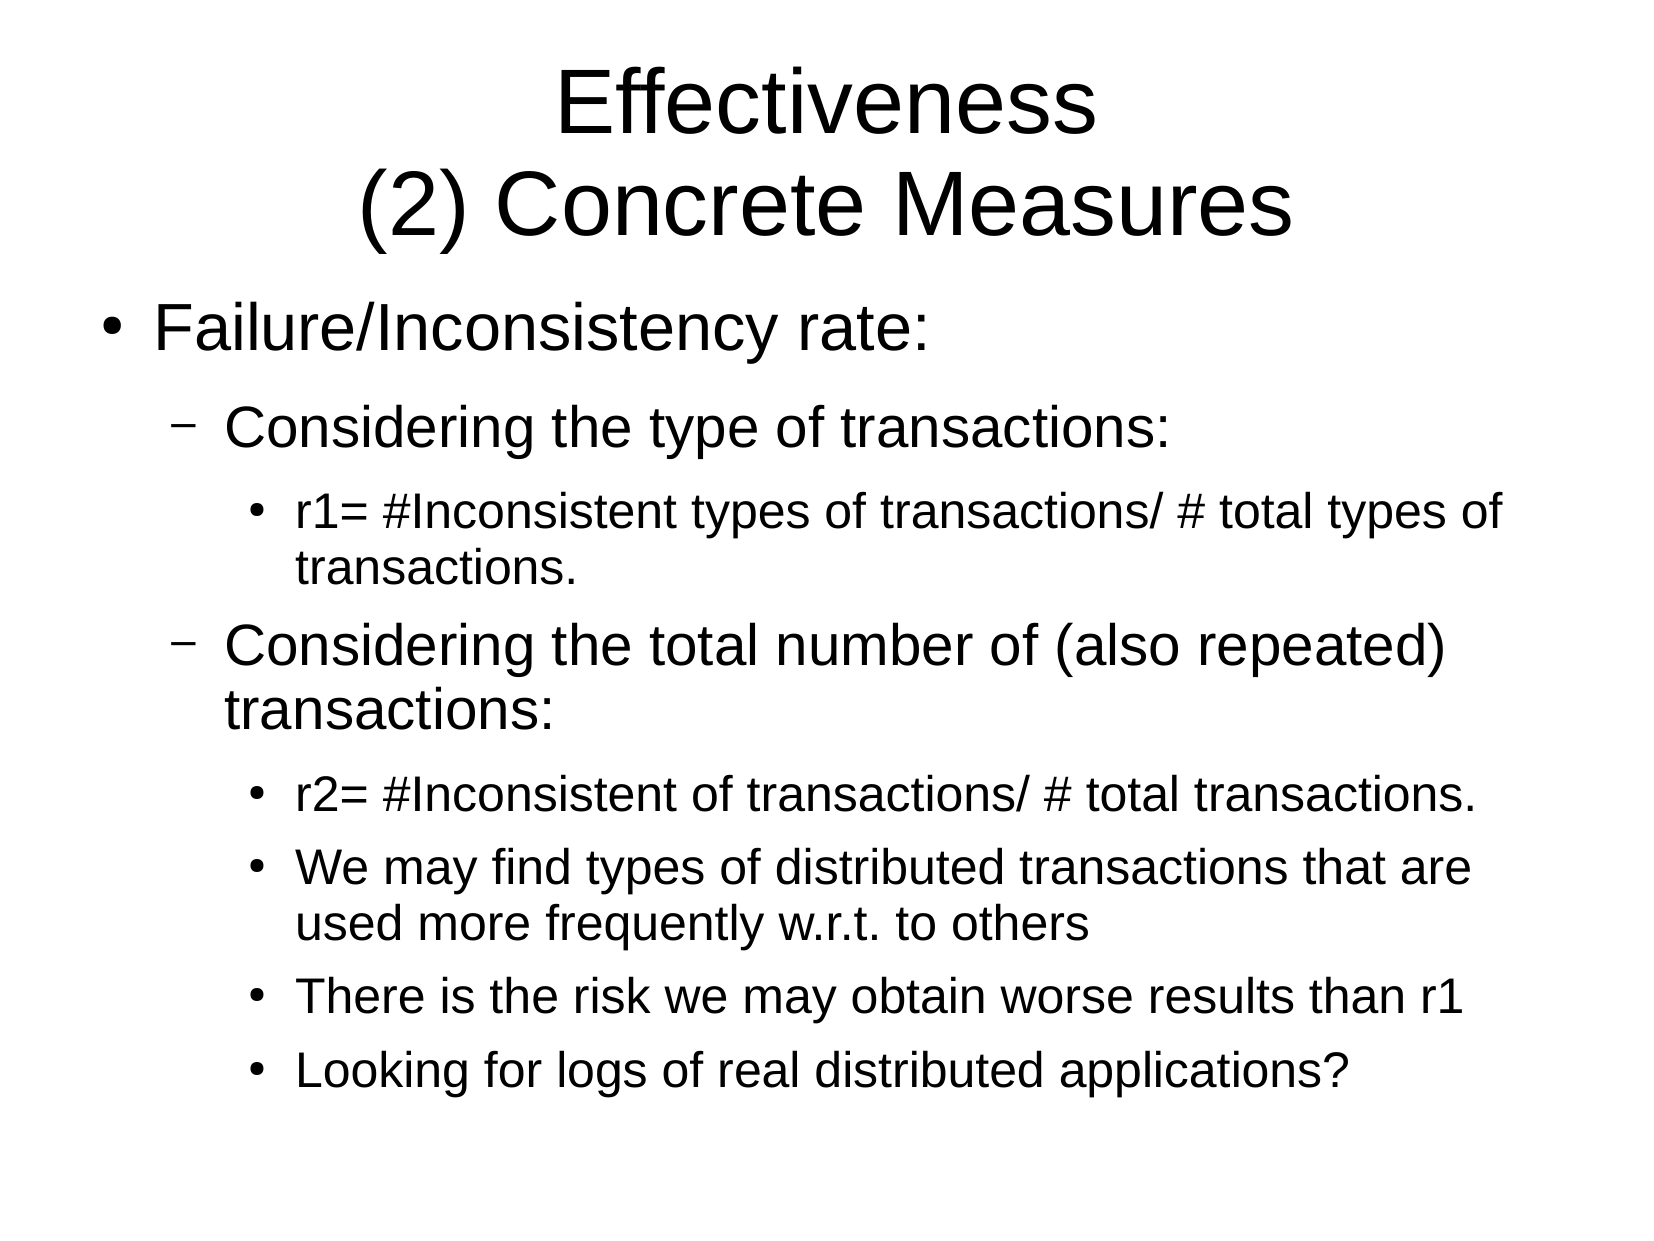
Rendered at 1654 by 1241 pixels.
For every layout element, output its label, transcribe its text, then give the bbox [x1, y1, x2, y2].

title Effectiveness (2) Concrete Measures [82, 49, 1571, 257]
list Failure/Inconsistency rate: Considering the type of transactions: r1= #Inconsistent types of transactions/ # total types of transactions. Considering the total number of (also repeated) transactions: r2= #Inconsistent of transactions/ # total transactions. We may find types of distributed transactions that are used more frequently w.r.t. to others There is the risk we may obtain worse results than r1 Looking for logs of real distributed applications? [82, 290, 1538, 1171]
